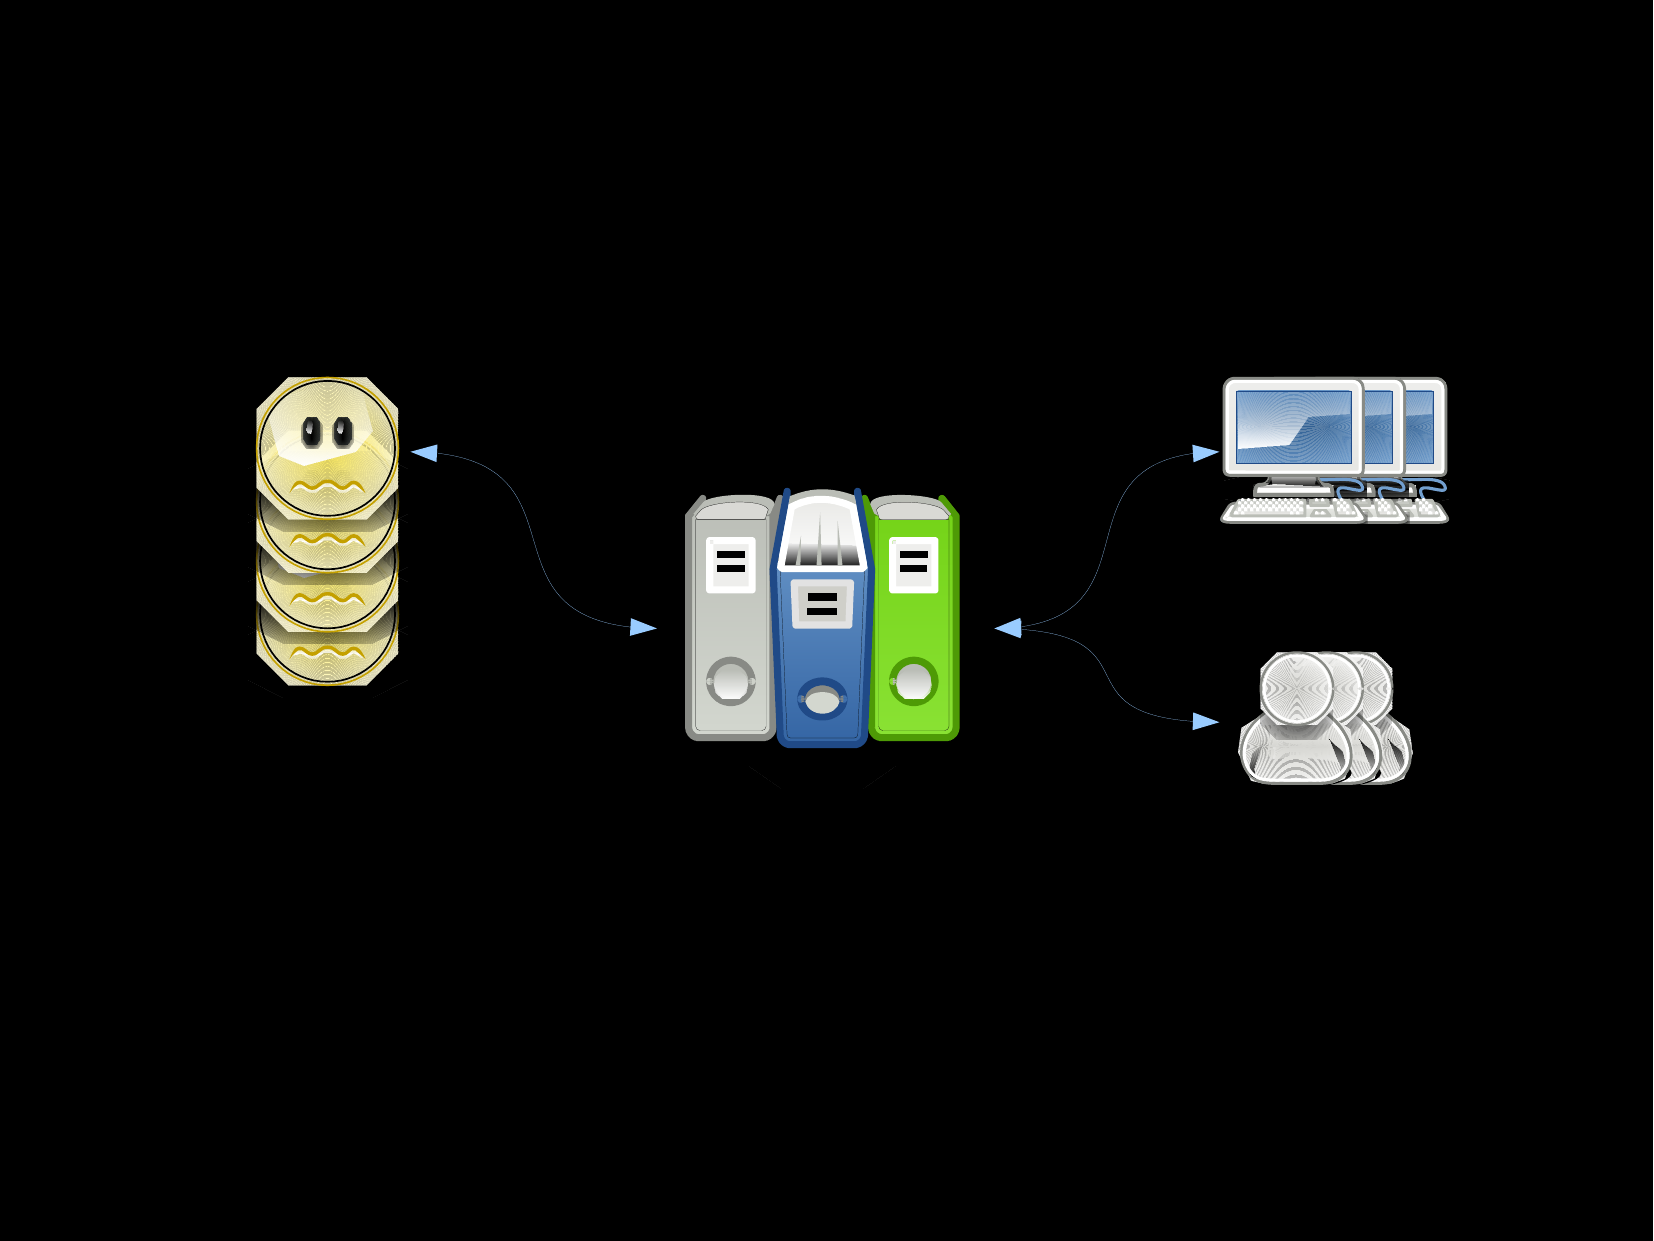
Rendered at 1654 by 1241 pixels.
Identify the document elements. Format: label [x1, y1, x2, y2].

picture [1219, 376, 1453, 527]
picture [1219, 647, 1429, 798]
picture [656, 459, 995, 798]
picture [244, 368, 411, 701]
